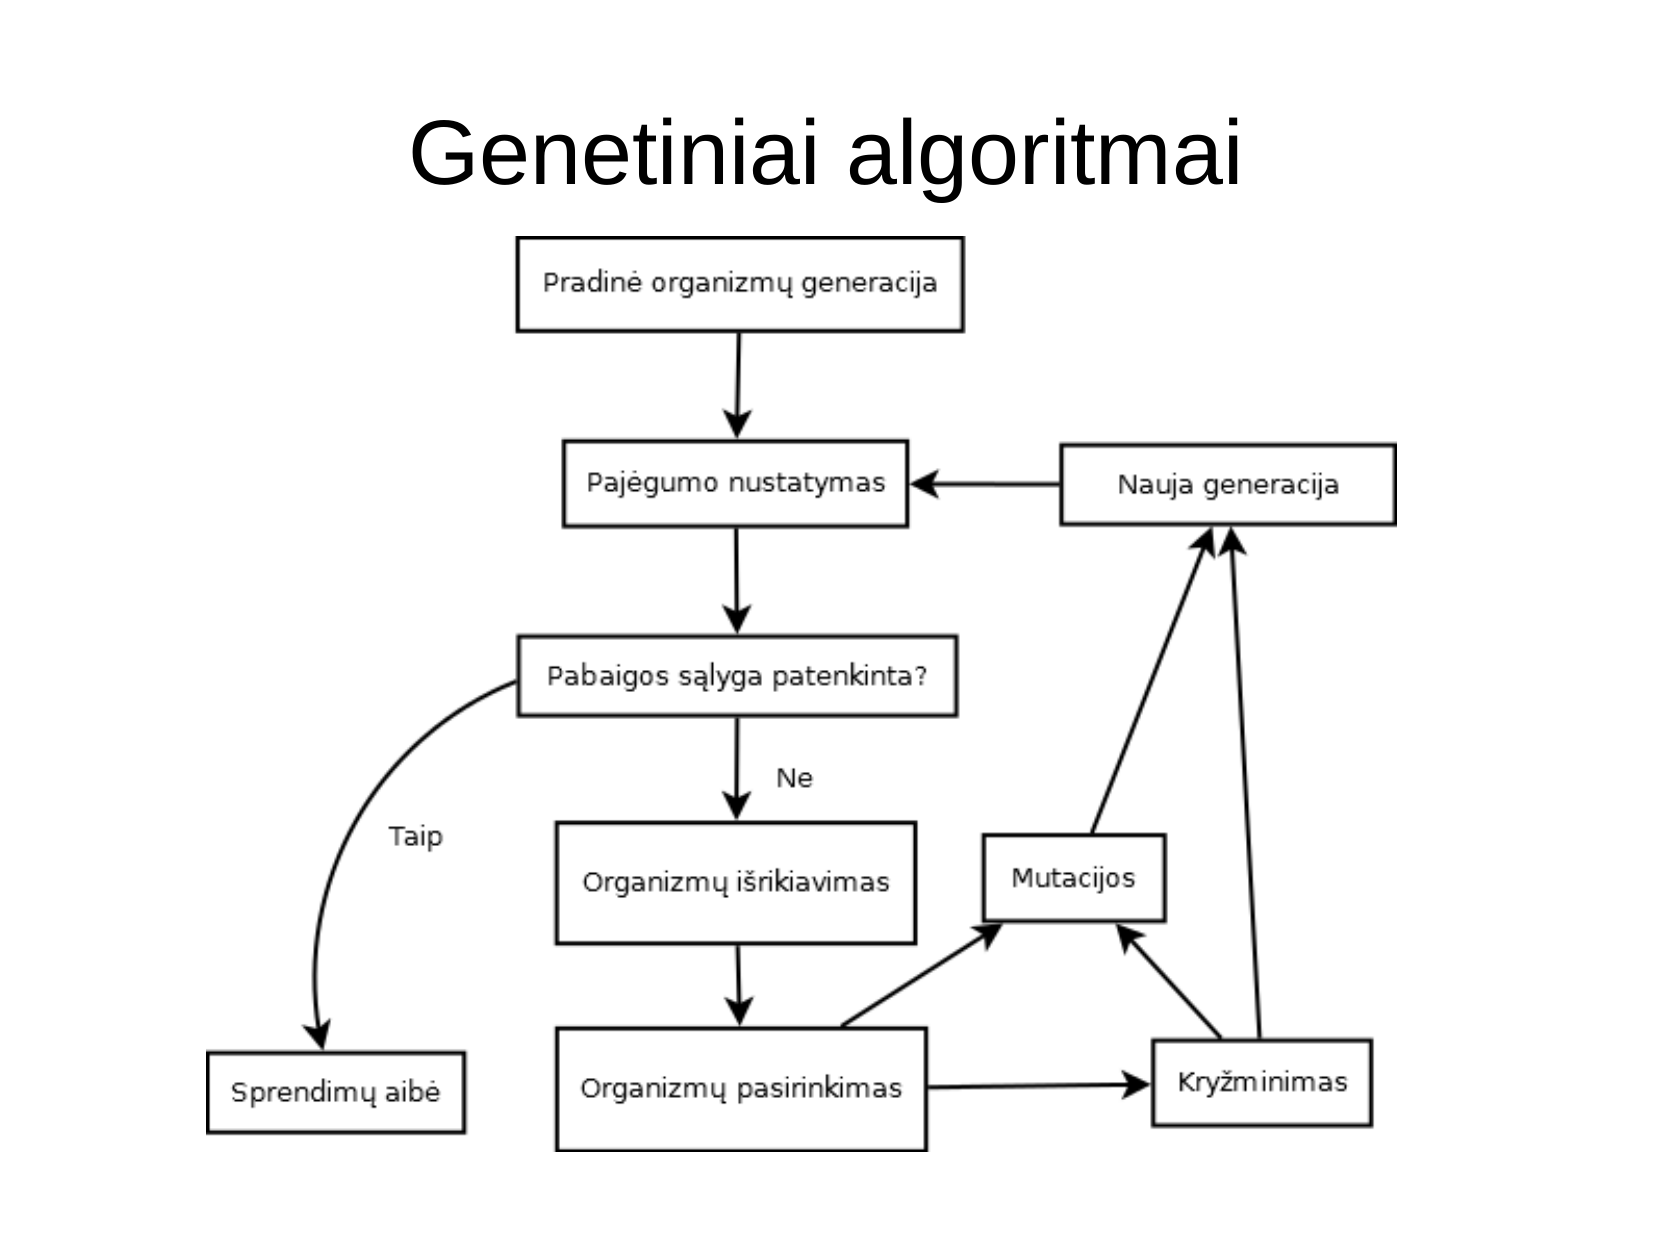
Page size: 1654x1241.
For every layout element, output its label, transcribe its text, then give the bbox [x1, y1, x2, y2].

title Genetiniai algoritmai [82, 49, 1571, 257]
picture [206, 257, 1397, 1152]
